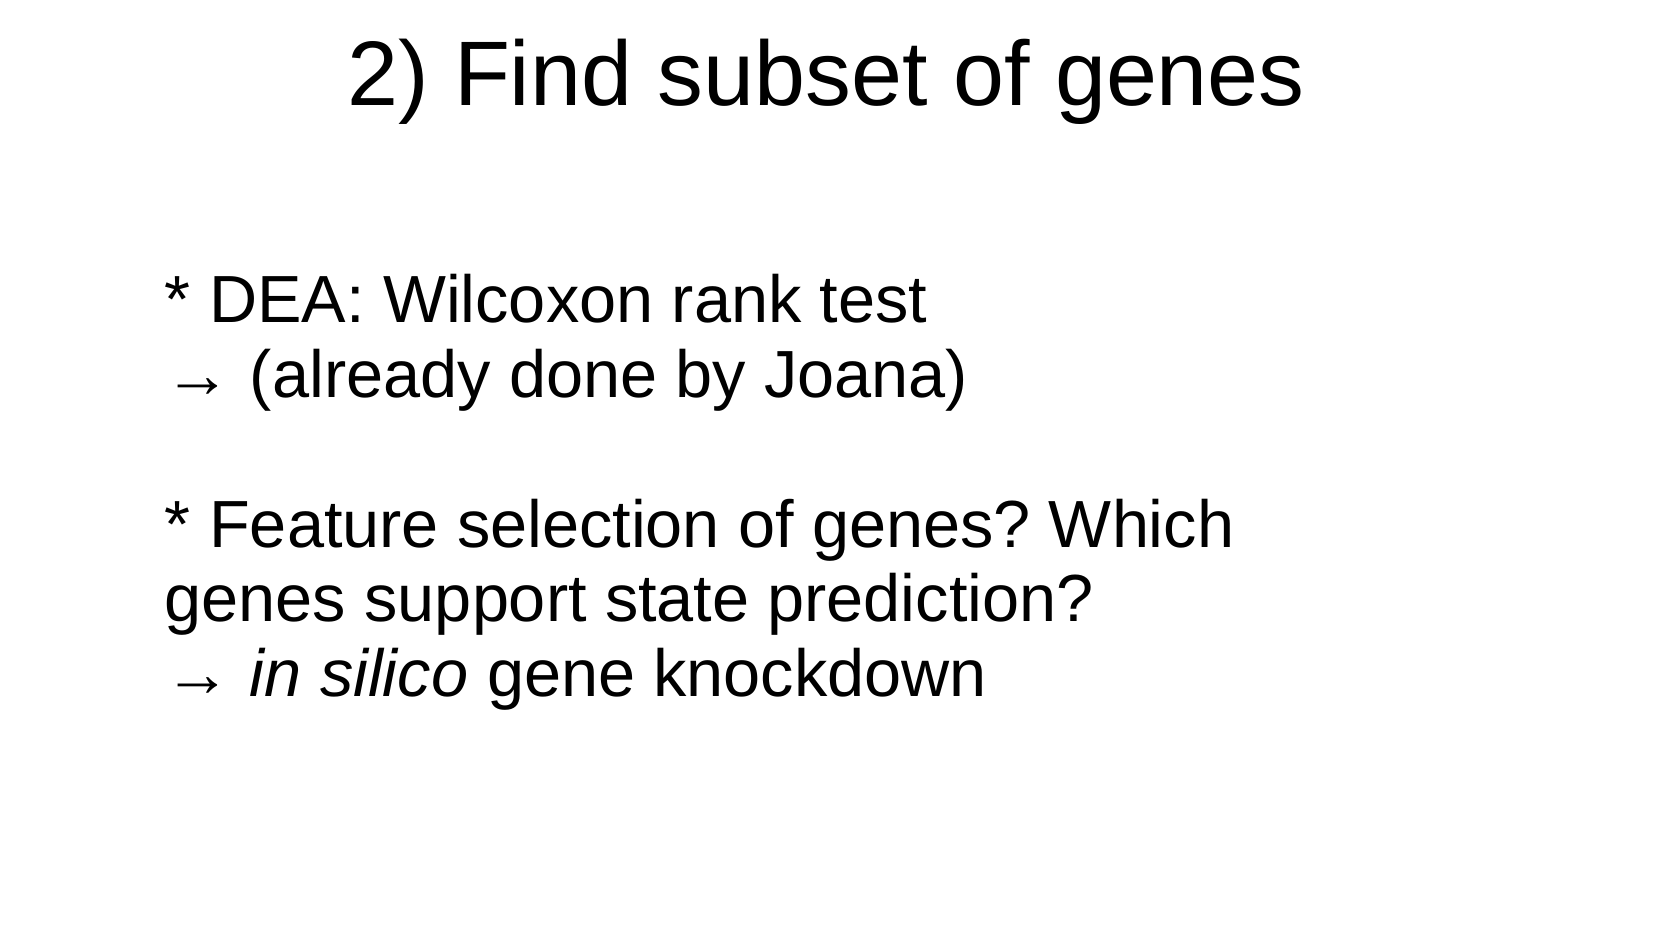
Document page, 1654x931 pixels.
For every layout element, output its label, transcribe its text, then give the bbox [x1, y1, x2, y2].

text_box * DEA: Wilcoxon rank test → (already done by Joana) * Feature selection of genes? Which genes support state prediction? → in silico gene knockdown [150, 255, 1441, 717]
title 2) Find subset of genes [82, 0, 1571, 152]
